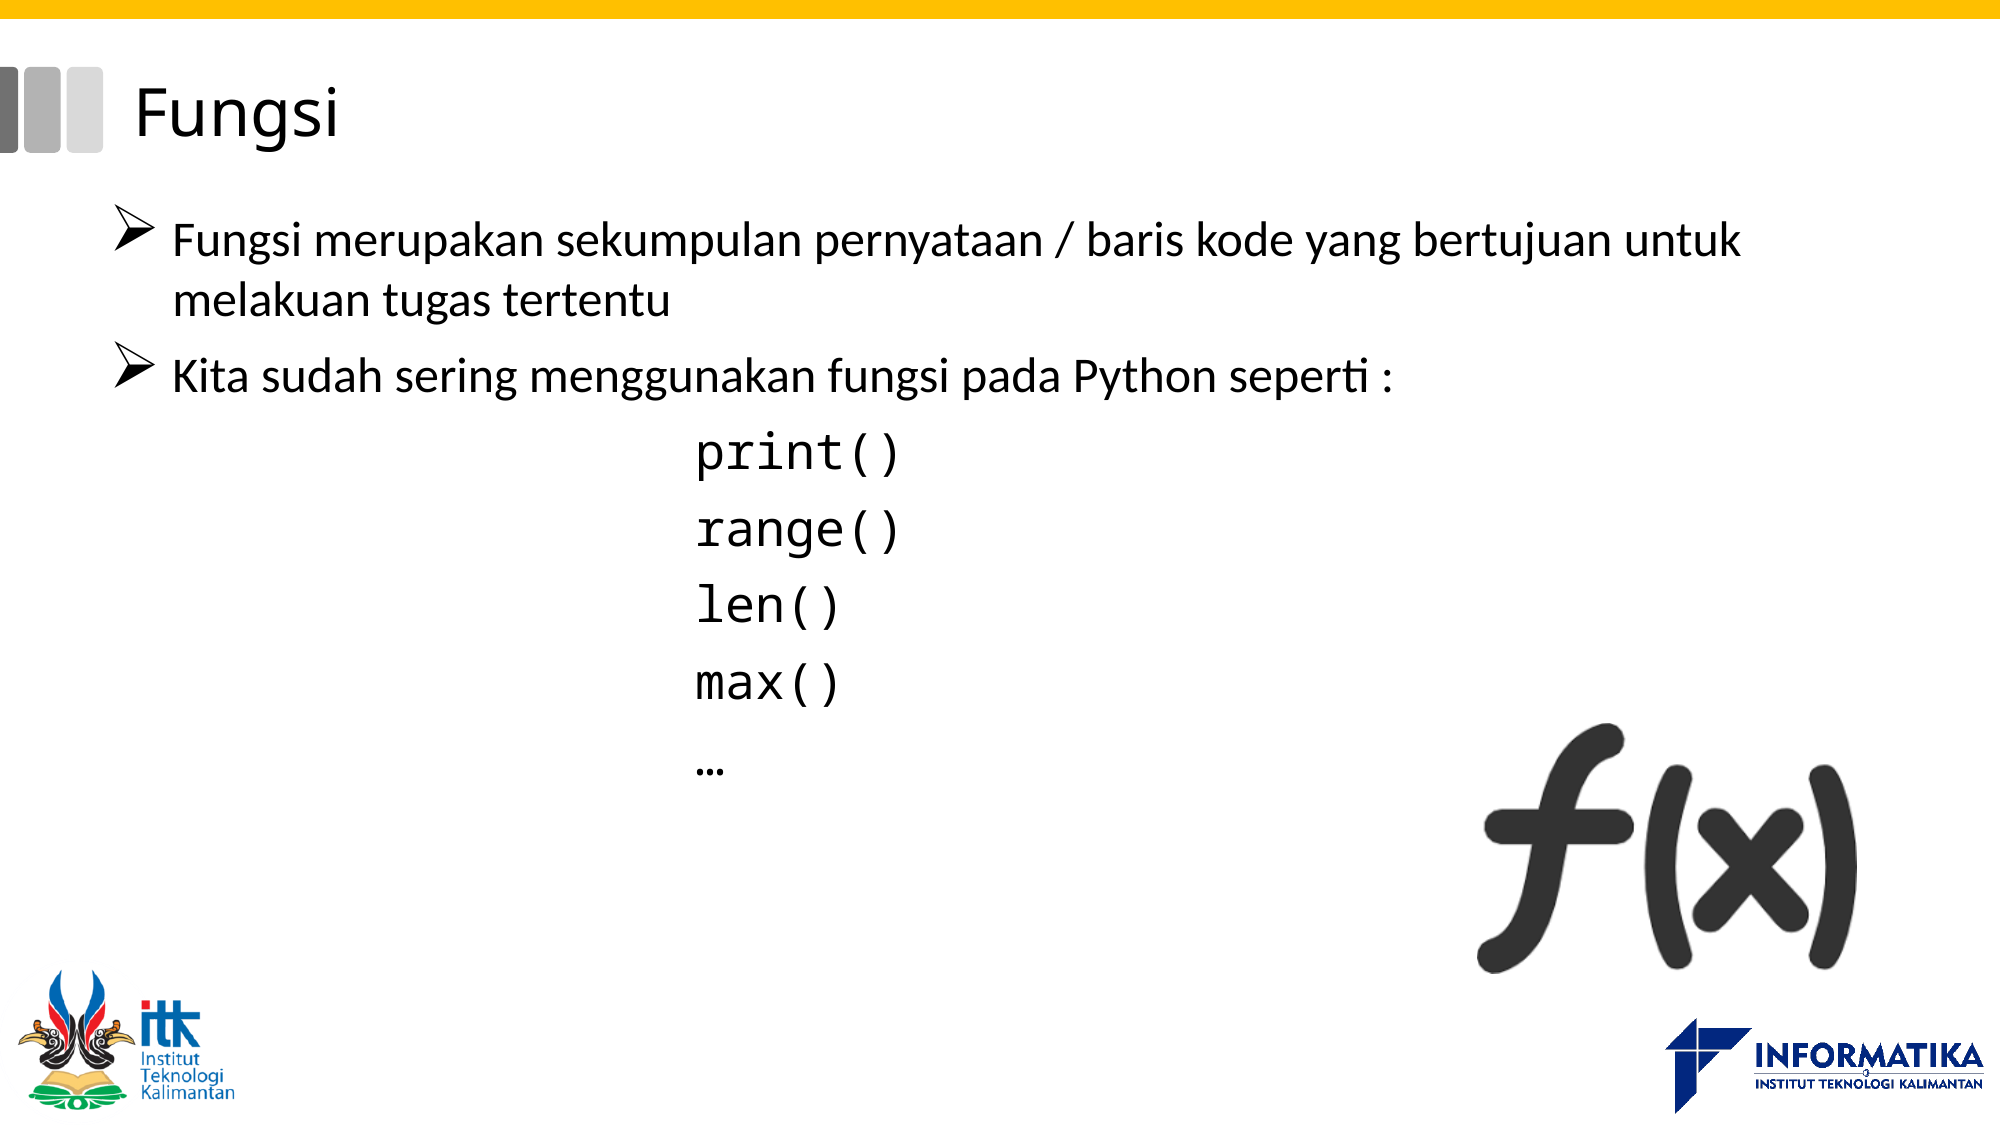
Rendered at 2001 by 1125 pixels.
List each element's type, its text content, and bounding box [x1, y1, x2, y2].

text_box Fungsi merupakan sekumpulan pernyataan / baris kode yang bertujuan untuk melakuan tugas tertentu Kita sudah sering menggunakan fungsi pada Python seperti : print() range() len() max() … [95, 198, 1820, 871]
text_box [0, 0, 2000, 19]
title Fungsi [113, 58, 1839, 152]
picture [1664, 1017, 1984, 1114]
picture [1477, 723, 1857, 974]
picture [0, 935, 253, 1125]
